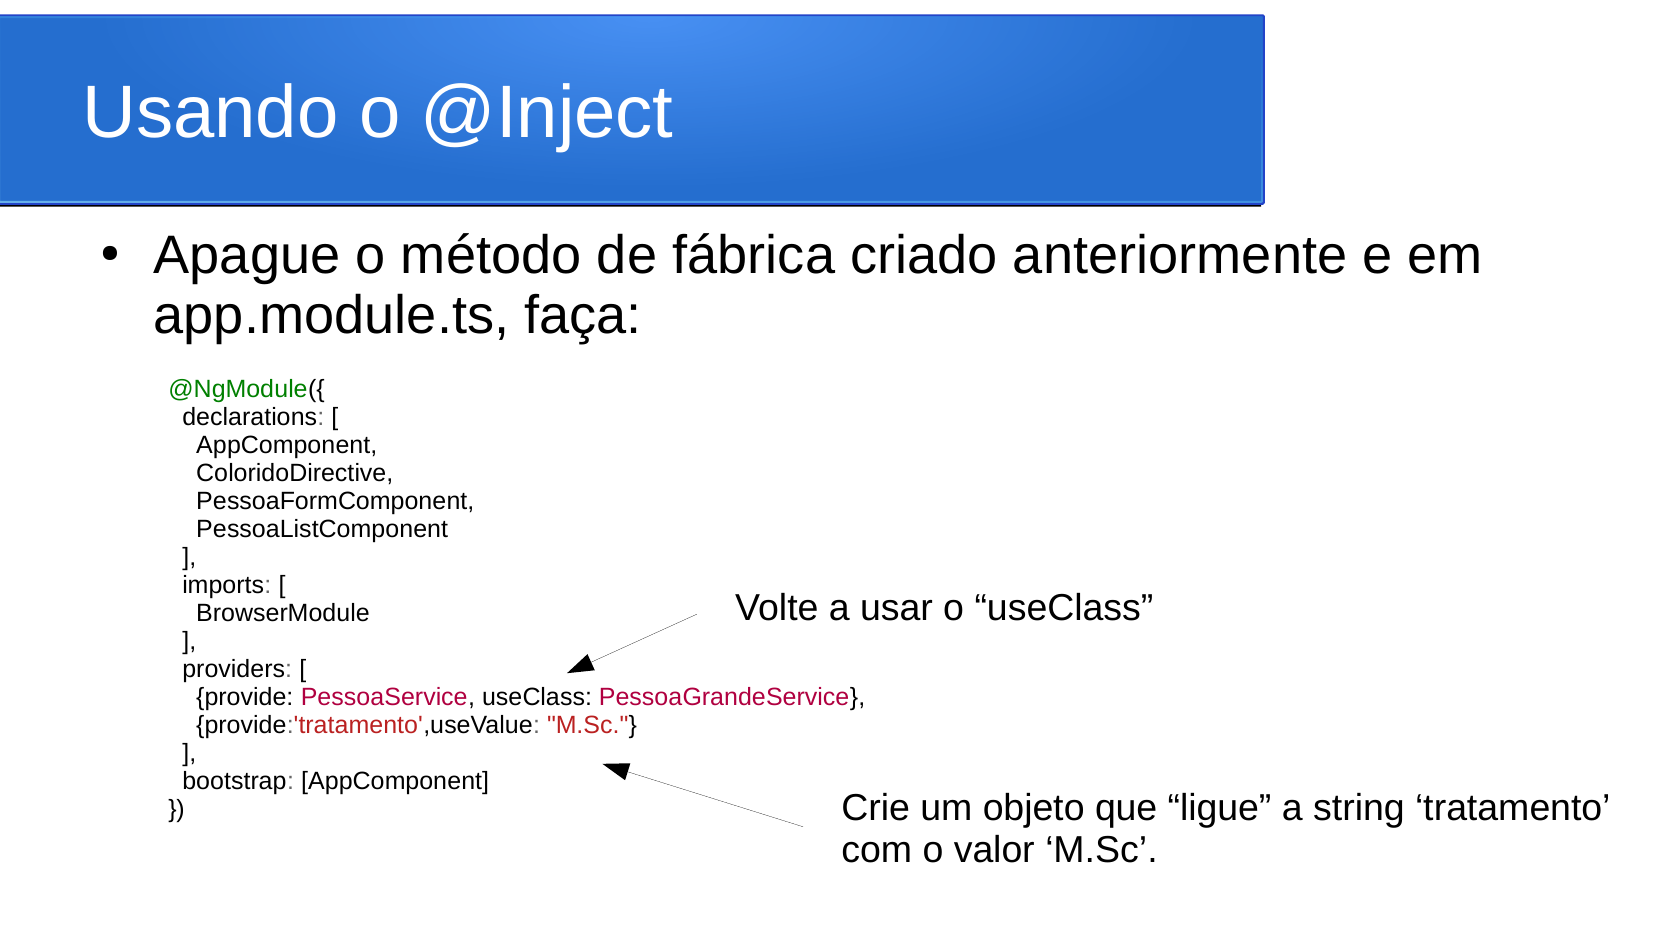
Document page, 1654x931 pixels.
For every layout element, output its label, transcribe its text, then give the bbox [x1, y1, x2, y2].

text_box Crie um objeto que “ligue” a string ‘tratamento’ com o valor ‘M.Sc’. [826, 779, 1636, 879]
text_box @NgModule({ declarations: [ AppComponent, ColoridoDirective, PessoaFormComponent, PessoaListComponent ], imports: [ BrowserModule ], providers: [ {provide: PessoaService, useClass: PessoaGrandeService}, {provide:'tratamento',useValue: "M.Sc."} ], bootstrap: [AppComponent] }) [153, 367, 1028, 886]
text_box Volte a usar o “useClass” [720, 578, 1169, 636]
title Usando o @Inject [82, 35, 1235, 189]
list Apague o método de fábrica criado anteriormente e em app.module.ts, faça: [82, 224, 1571, 764]
